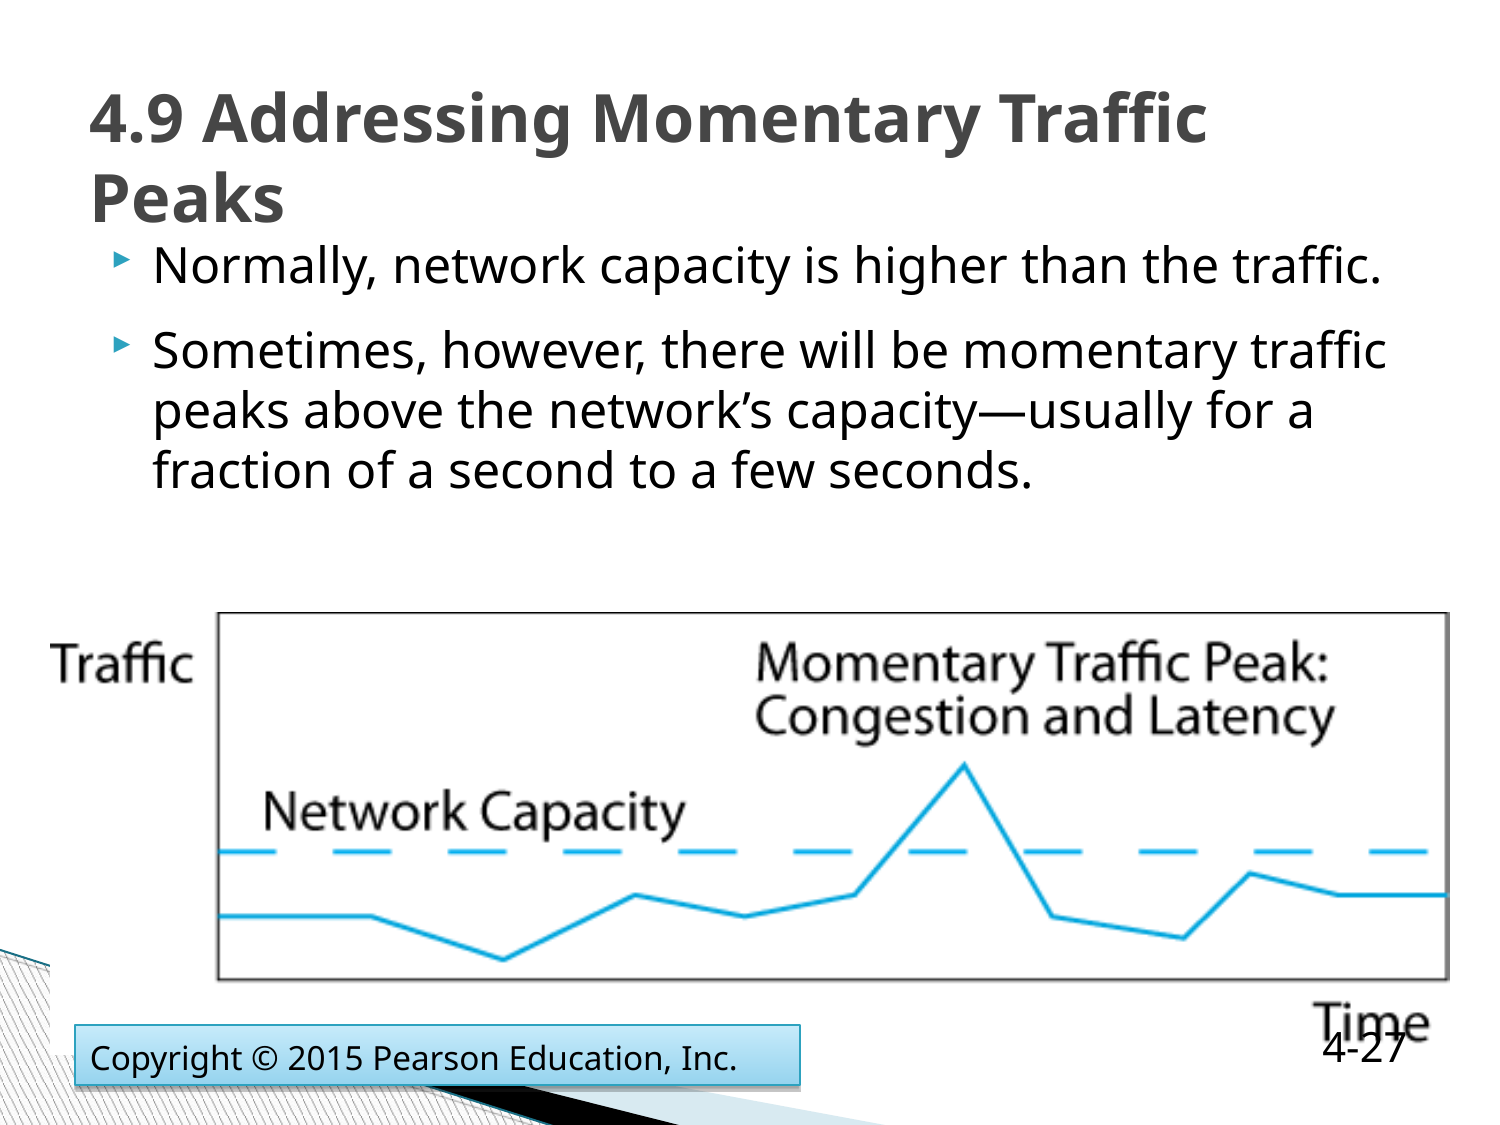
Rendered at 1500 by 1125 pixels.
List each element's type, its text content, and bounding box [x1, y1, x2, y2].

picture [0, 612, 1450, 1125]
title 4.9 Addressing Momentary Traffic Peaks [75, 62, 1425, 250]
slide_number 4-1 [1275, 1025, 1423, 1085]
footer Copyright © 2015 Pearson Education, Inc. [75, 1025, 800, 1085]
list Normally, network capacity is higher than the traffic. Sometimes, however, there will be momentary traffic peaks above the network’s capacity—usually for a fraction of a second to a few seconds. [78, 226, 1428, 609]
